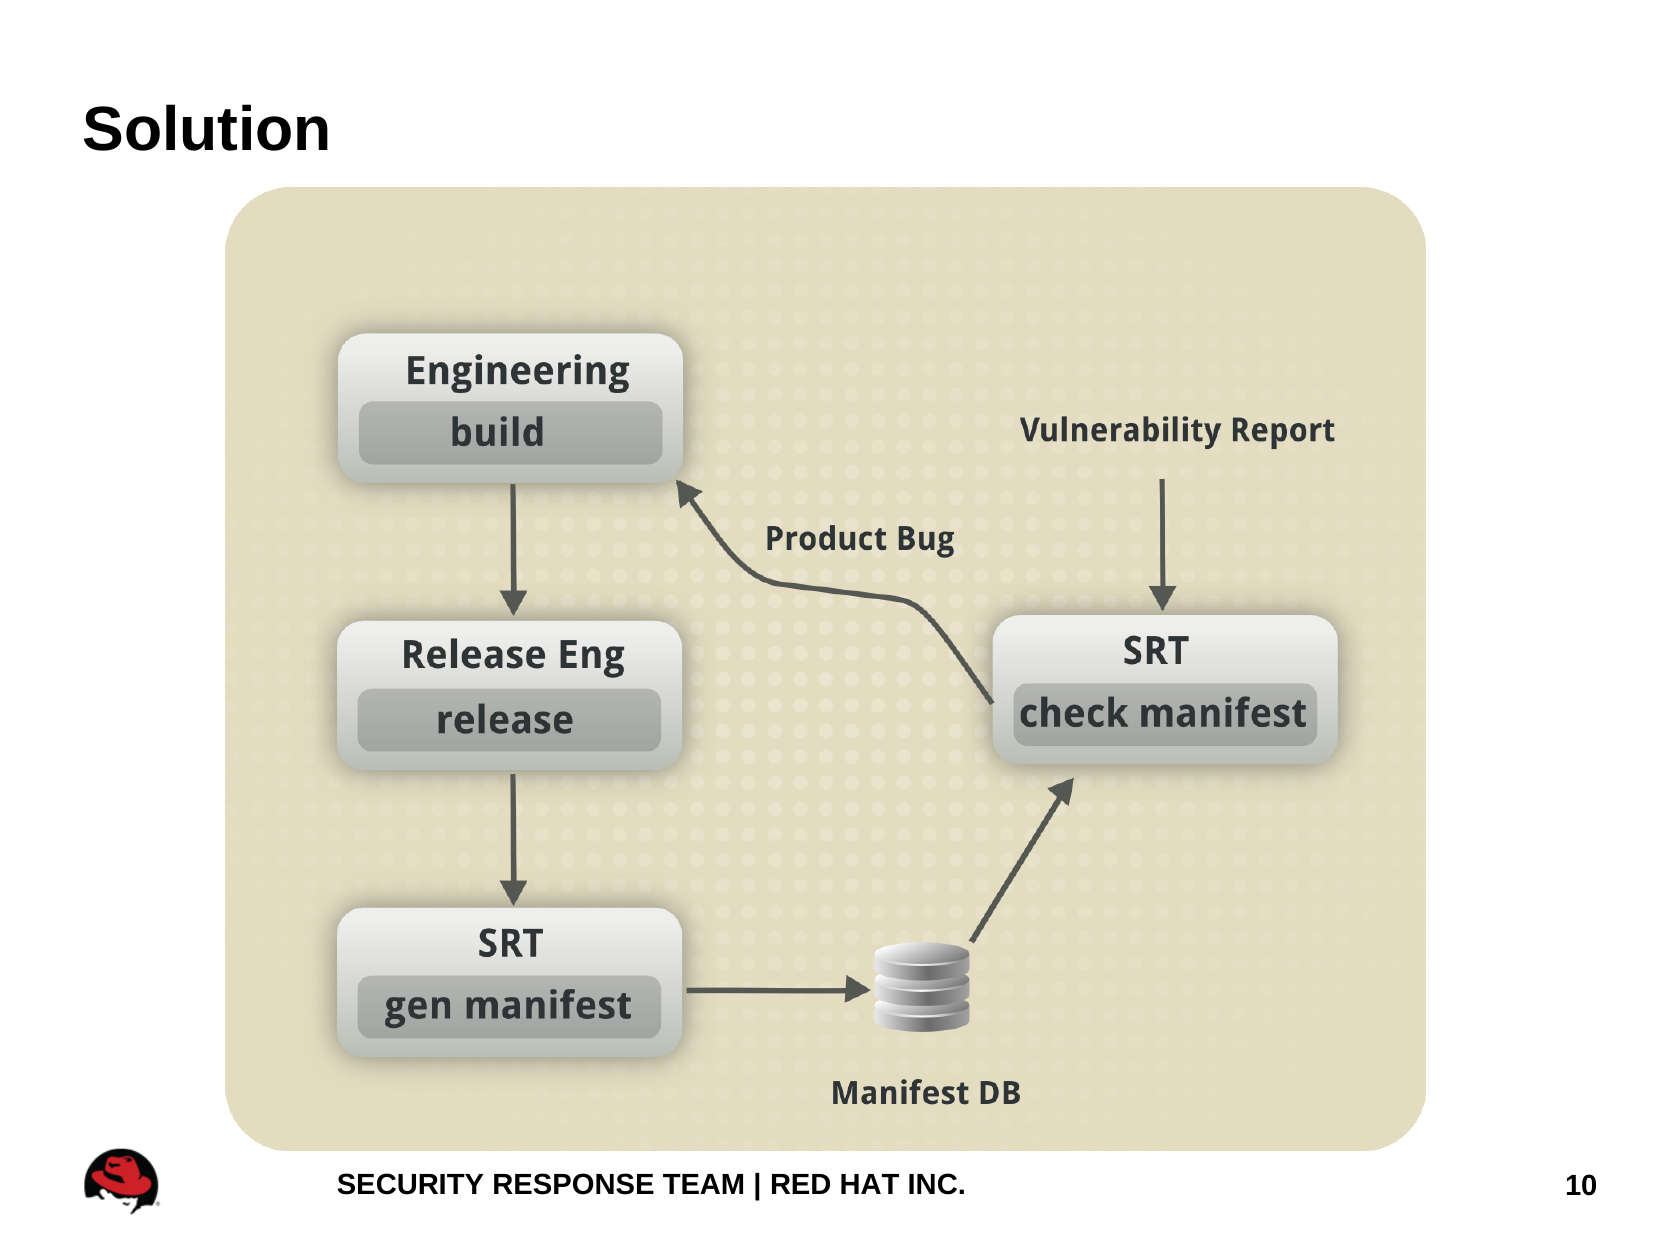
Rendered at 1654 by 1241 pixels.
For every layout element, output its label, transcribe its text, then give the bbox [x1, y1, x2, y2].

picture [225, 187, 1426, 1151]
title Solution [82, 37, 1571, 225]
picture [83, 1146, 166, 1224]
